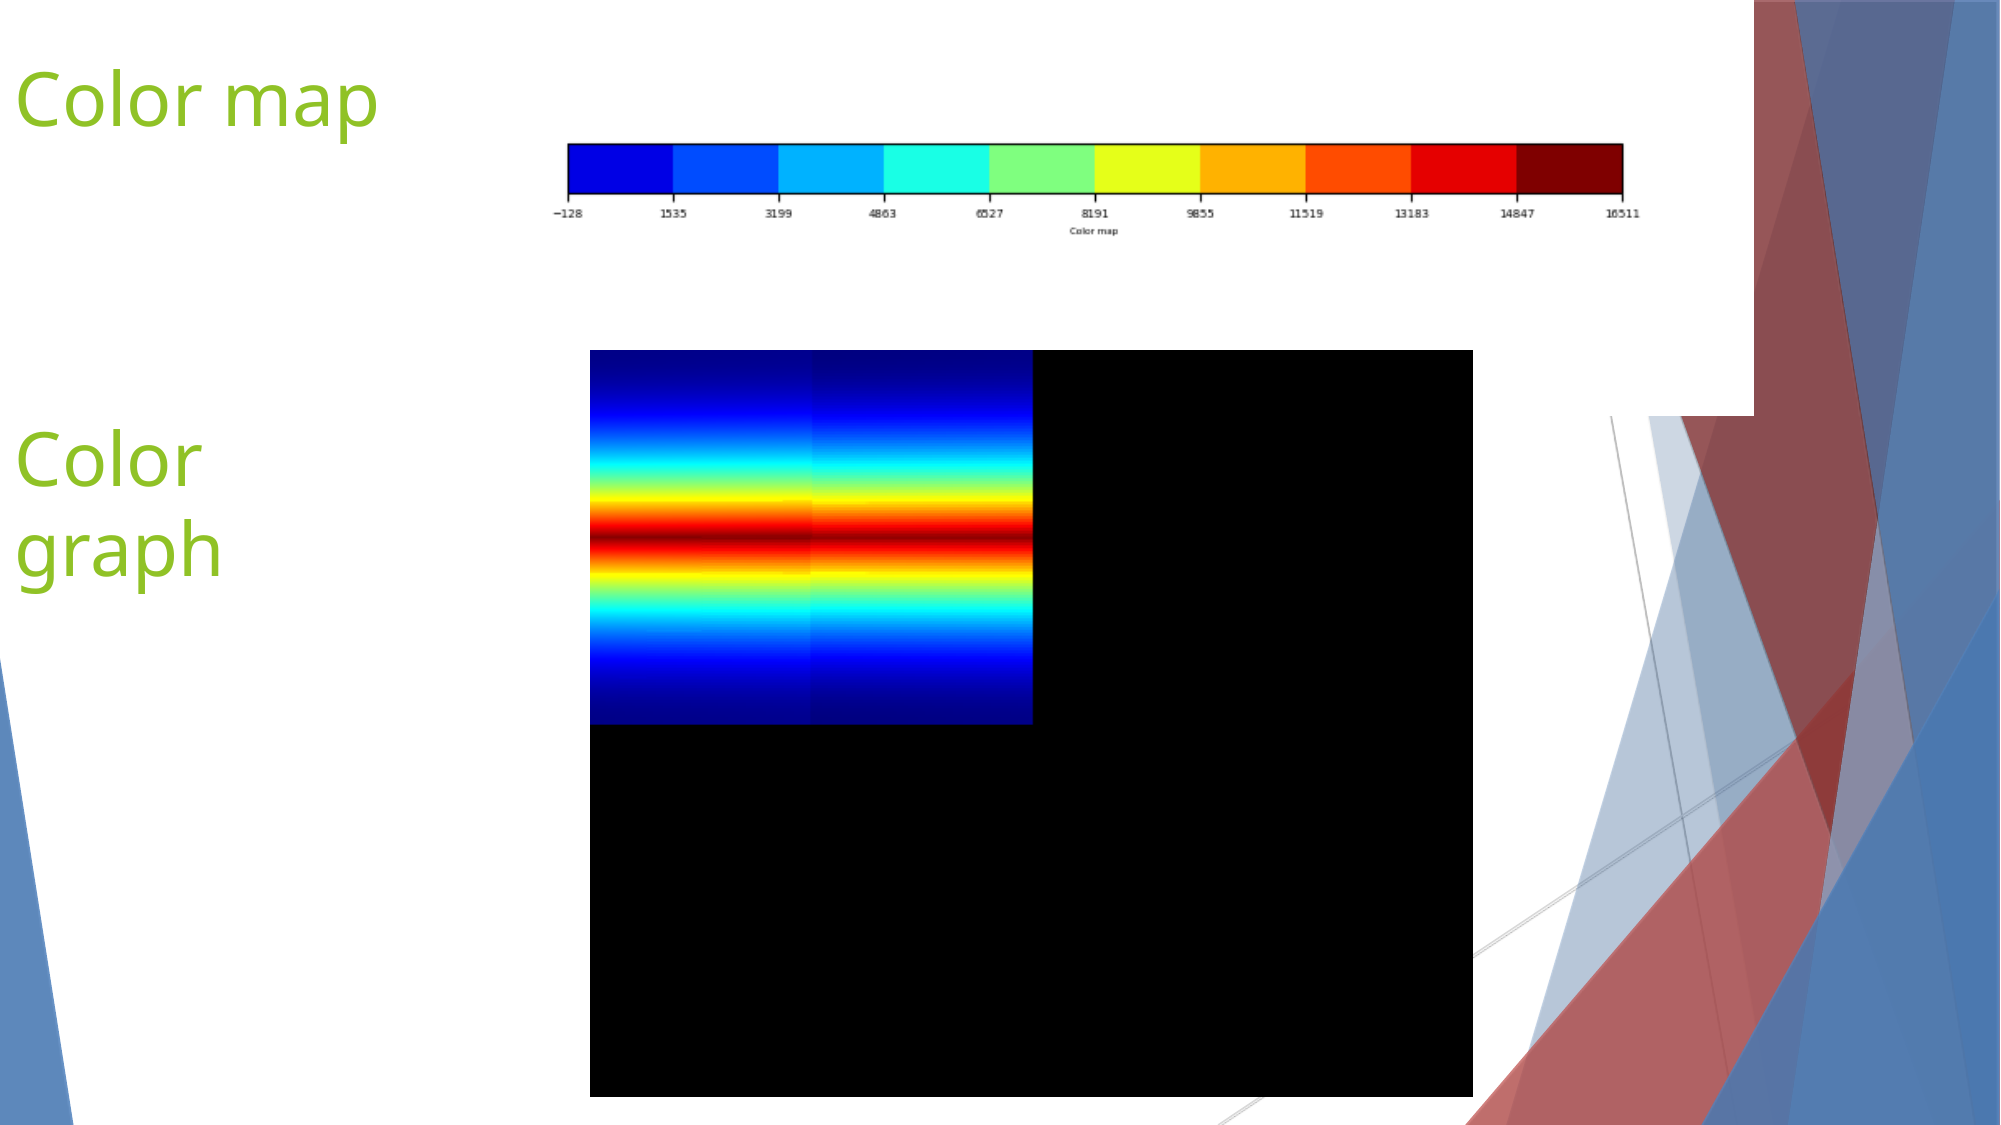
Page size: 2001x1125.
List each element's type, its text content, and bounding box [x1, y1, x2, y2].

text_box Color map Color graph [0, 44, 425, 607]
picture [436, 0, 1754, 1097]
